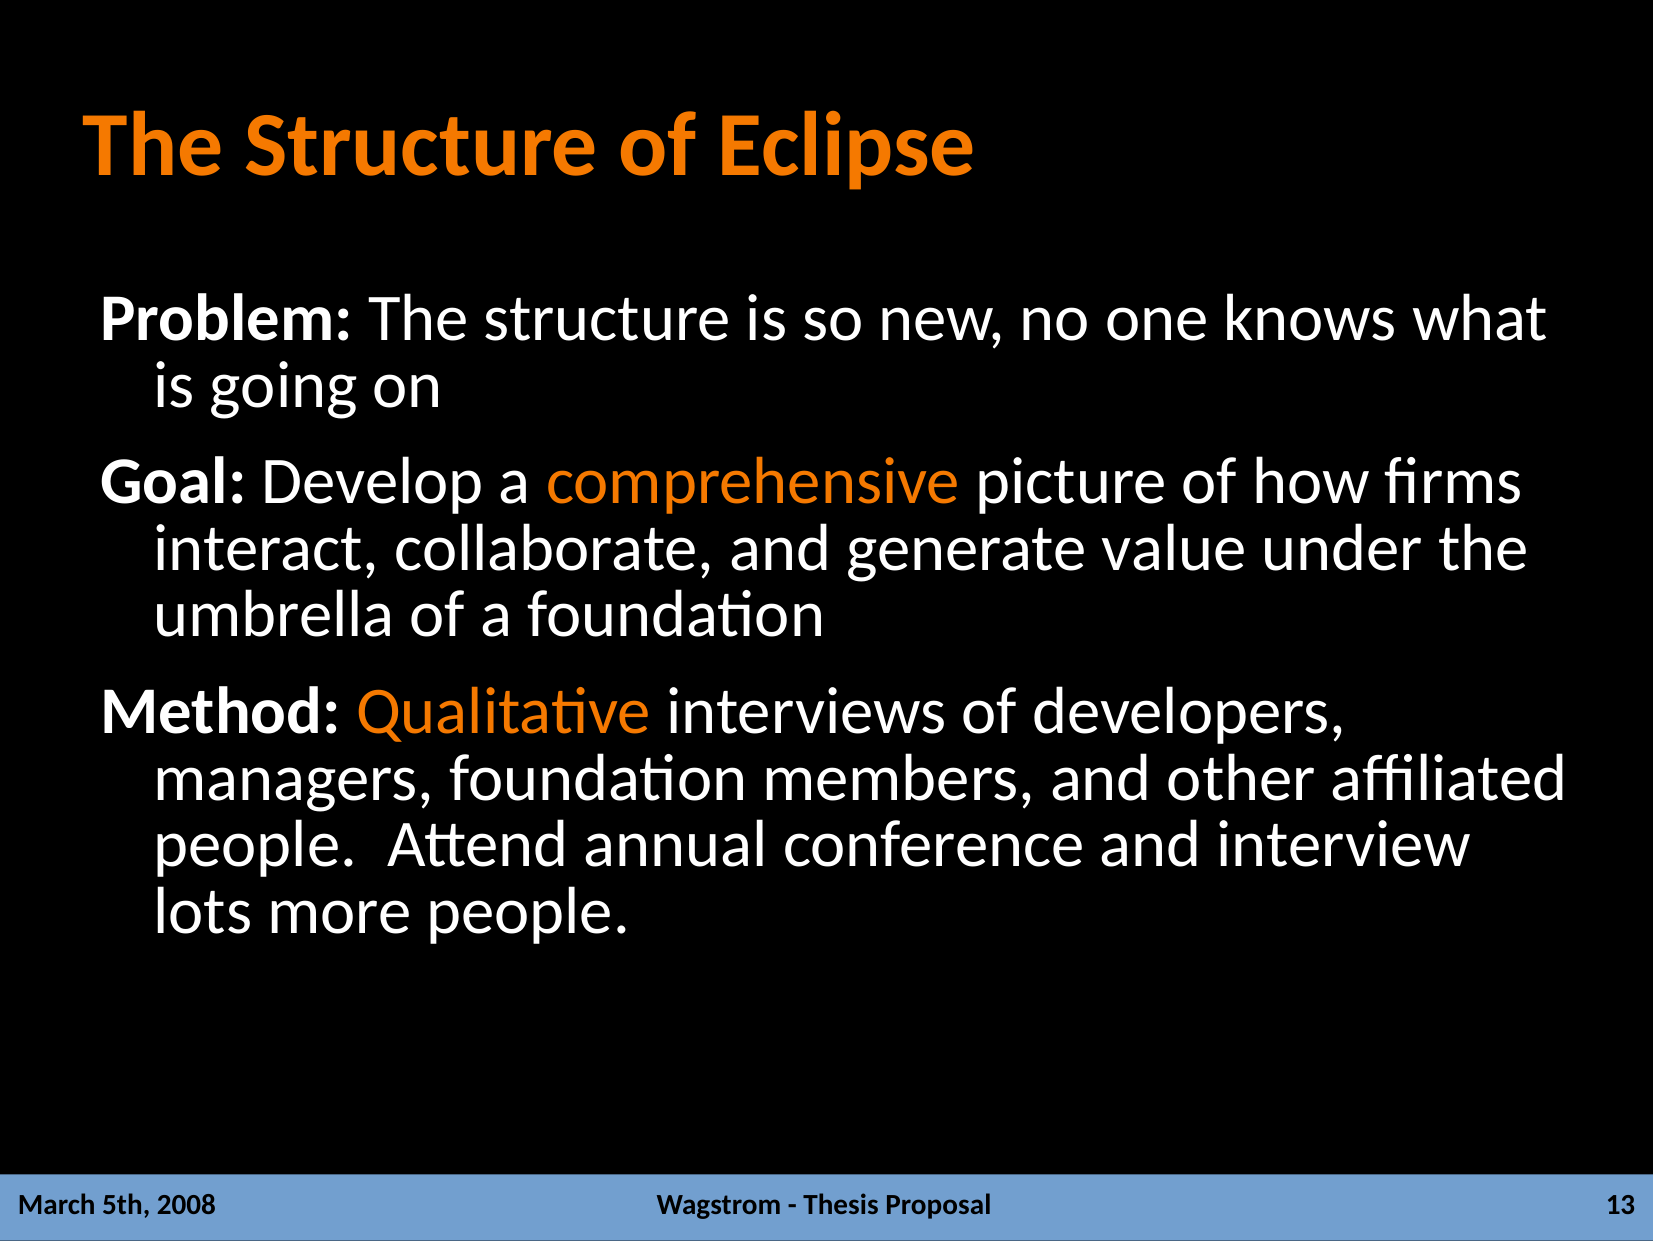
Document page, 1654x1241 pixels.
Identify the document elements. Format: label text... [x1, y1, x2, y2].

title The Structure of Eclipse [82, 49, 1571, 257]
list Problem: The structure is so new, no one knows what is going on Goal: Develop a comprehensive picture of how firms interact, collaborate, and generate value under the umbrella of a foundation Method: Qualitative interviews of developers, managers, foundation members, and other affiliated people. Attend annual conference and interview lots more people. [82, 290, 1571, 1095]
